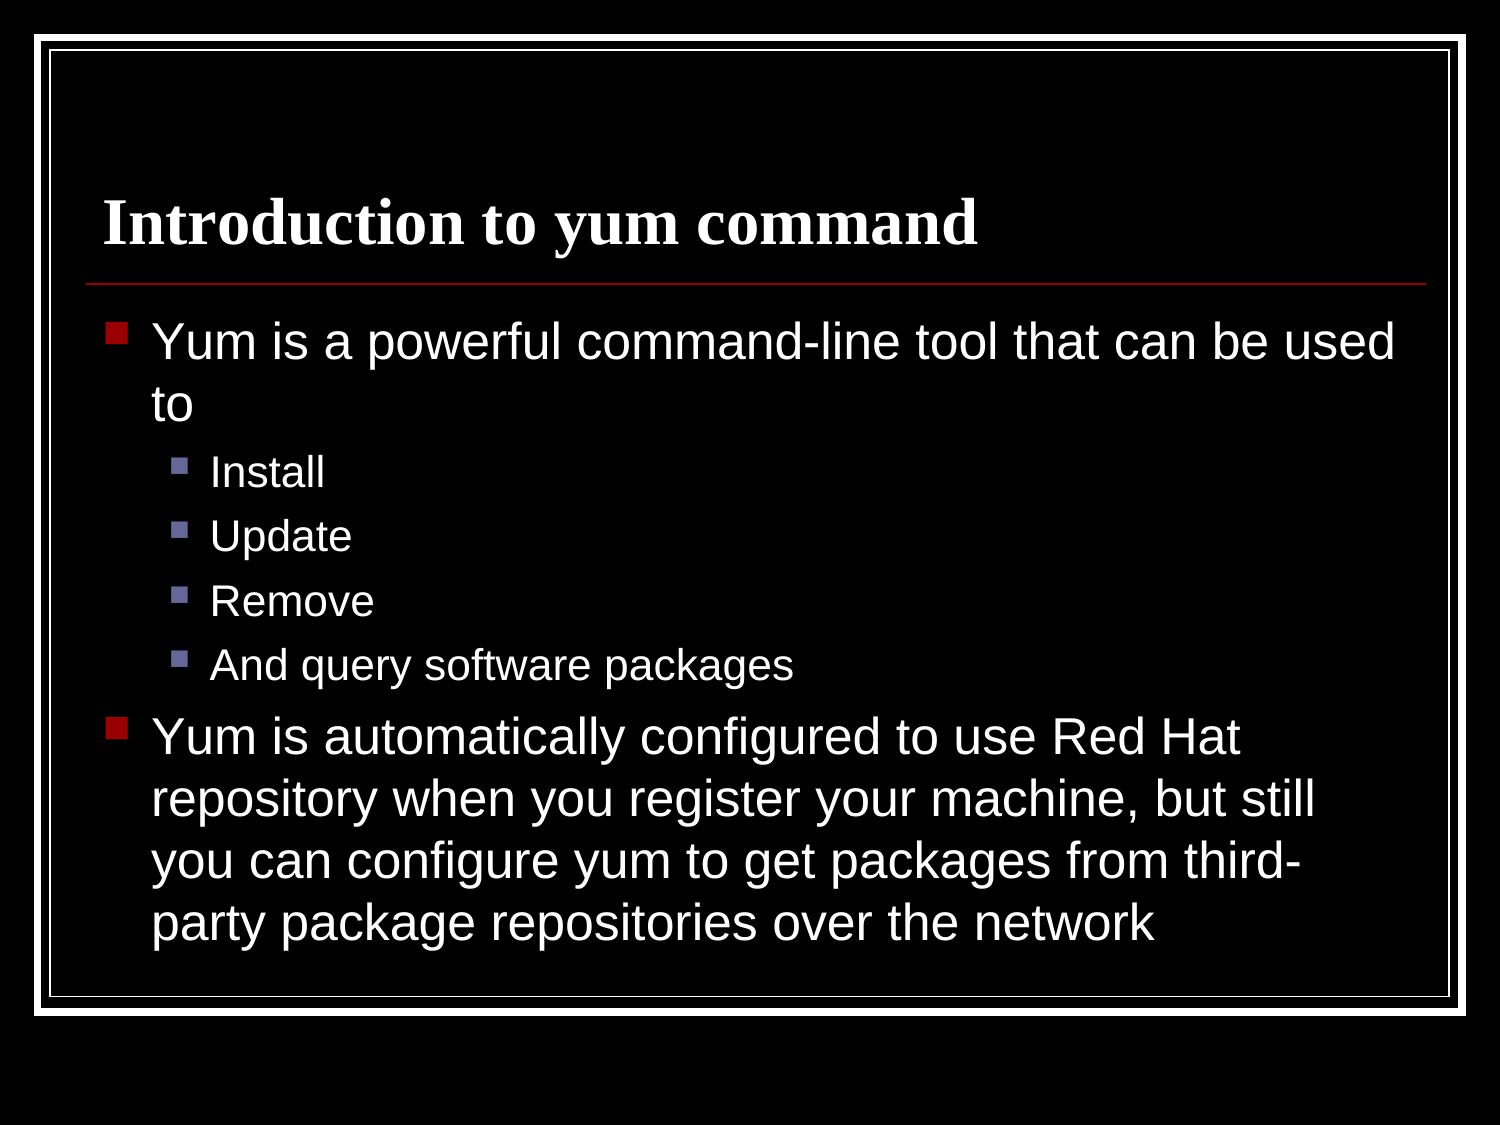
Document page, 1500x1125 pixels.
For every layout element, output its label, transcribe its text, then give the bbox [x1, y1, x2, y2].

title Introduction to yum command [87, 76, 1426, 265]
list Yum is a powerful command-line tool that can be used to Install Update Remove And query software packages Yum is automatically configured to use Red Hat repository when you register your machine, but still you can configure yum to get packages from third-party package repositories over the network [87, 299, 1426, 963]
